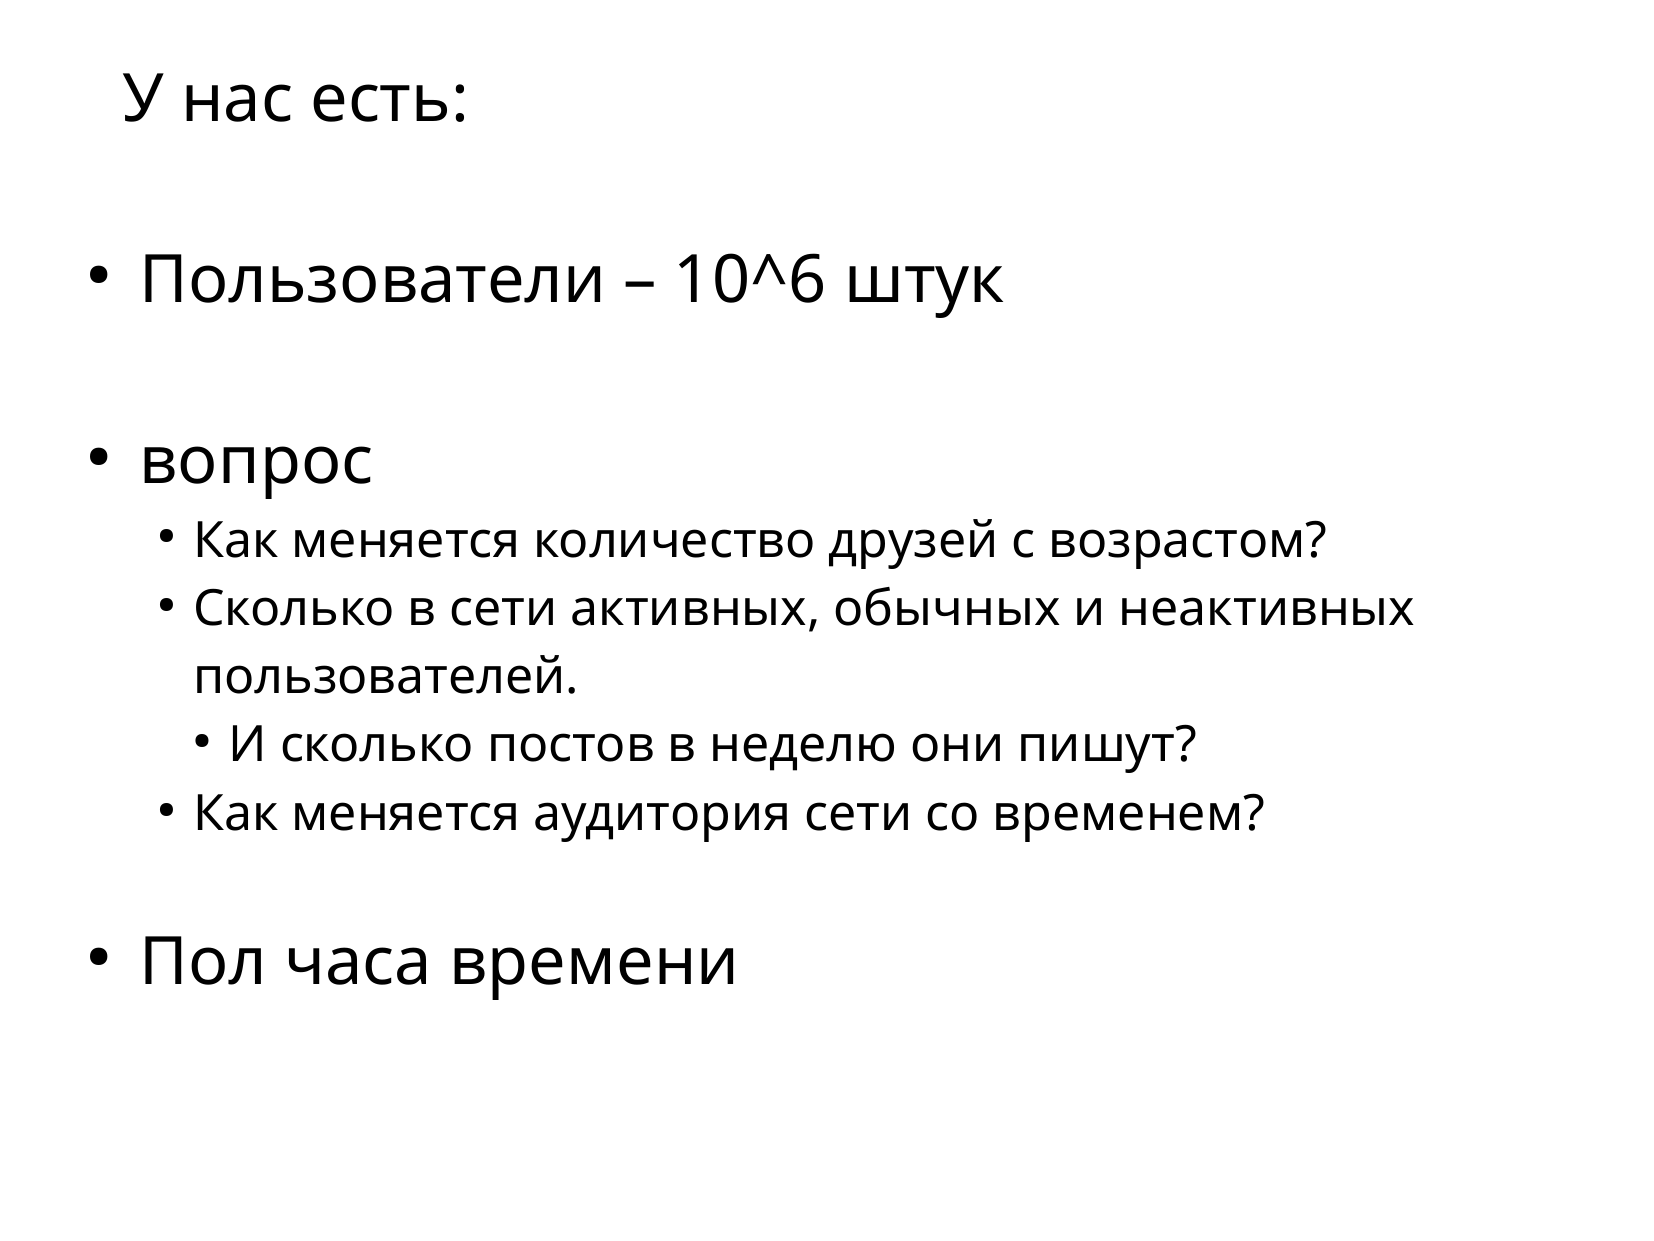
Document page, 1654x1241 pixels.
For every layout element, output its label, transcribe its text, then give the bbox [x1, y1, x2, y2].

subtitle У нас есть: Пользователи – 10^6 штук вопрос Как меняется количество друзей с возрастом? Сколько в сети активных, обычных и неактивных пользователей. И сколько постов в неделю они пишут? Как меняется аудитория сети со временем? Пол часа времени [86, 137, 1576, 1189]
